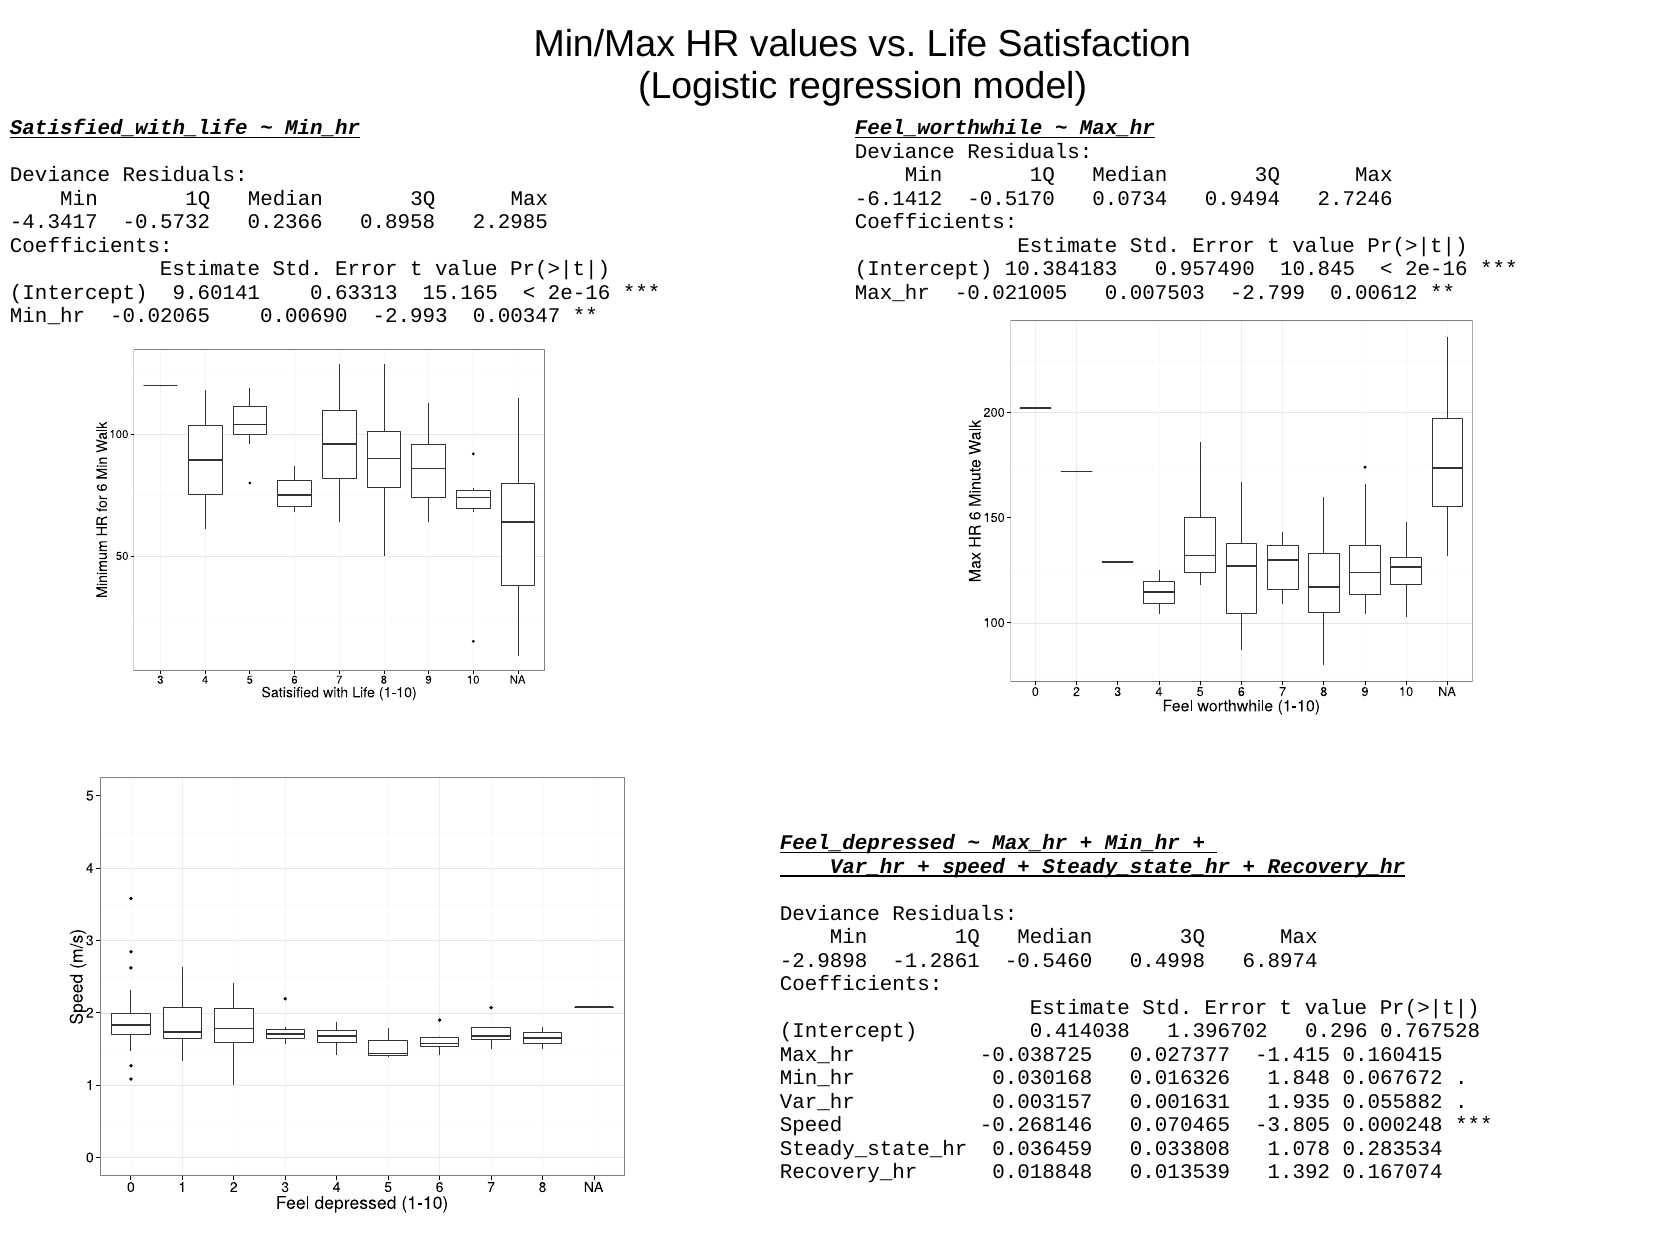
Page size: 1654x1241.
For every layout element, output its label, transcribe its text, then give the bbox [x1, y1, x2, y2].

text_box Feel_depressed ~ Max_hr + Min_hr + Var_hr + speed + Steady_state_hr + Recovery_hr Deviance Residuals: Min 1Q Median 3Q Max -2.9898 -1.2861 -0.5460 0.4998 6.8974 Coefficients: Estimate Std. Error t value Pr(>|t|) (Intercept) 0.414038 1.396702 0.296 0.767528 Max_hr -0.038725 0.027377 -1.415 0.160415 Min_hr 0.030168 0.016326 1.848 0.067672 . Var_hr 0.003157 0.001631 1.935 0.055882 . Speed -0.268146 0.070465 -3.805 0.000248 *** Steady_state_hr 0.036459 0.033808 1.078 0.283534 Recovery_hr 0.018848 0.013539 1.392 0.167074 [765, 825, 1645, 1196]
text_box Min/Max HR values vs. Life Satisfaction (Logistic regression model) [345, 15, 1381, 156]
picture [960, 308, 1484, 721]
picture [88, 338, 556, 706]
text_box Satisfied_with_life ~ Min_hr Deviance Residuals: Min 1Q Median 3Q Max -4.3417 -0.5732 0.2366 0.8958 2.2985 Coefficients: Estimate Std. Error t value Pr(>|t|) (Intercept) 9.60141 0.63313 15.165 < 2e-16 *** Min_hr -0.02065 0.00690 -2.993 0.00347 ** [0, 110, 826, 339]
picture [60, 765, 638, 1219]
text_box Feel_worthwhile ~ Max_hr Deviance Residuals: Min 1Q Median 3Q Max -6.1412 -0.5170 0.0734 0.9494 2.7246 Coefficients: Estimate Std. Error t value Pr(>|t|) (Intercept) 10.384183 0.957490 10.845 < 2e-16 *** Max_hr -0.021005 0.007503 -2.799 0.00612 ** [840, 110, 1645, 316]
